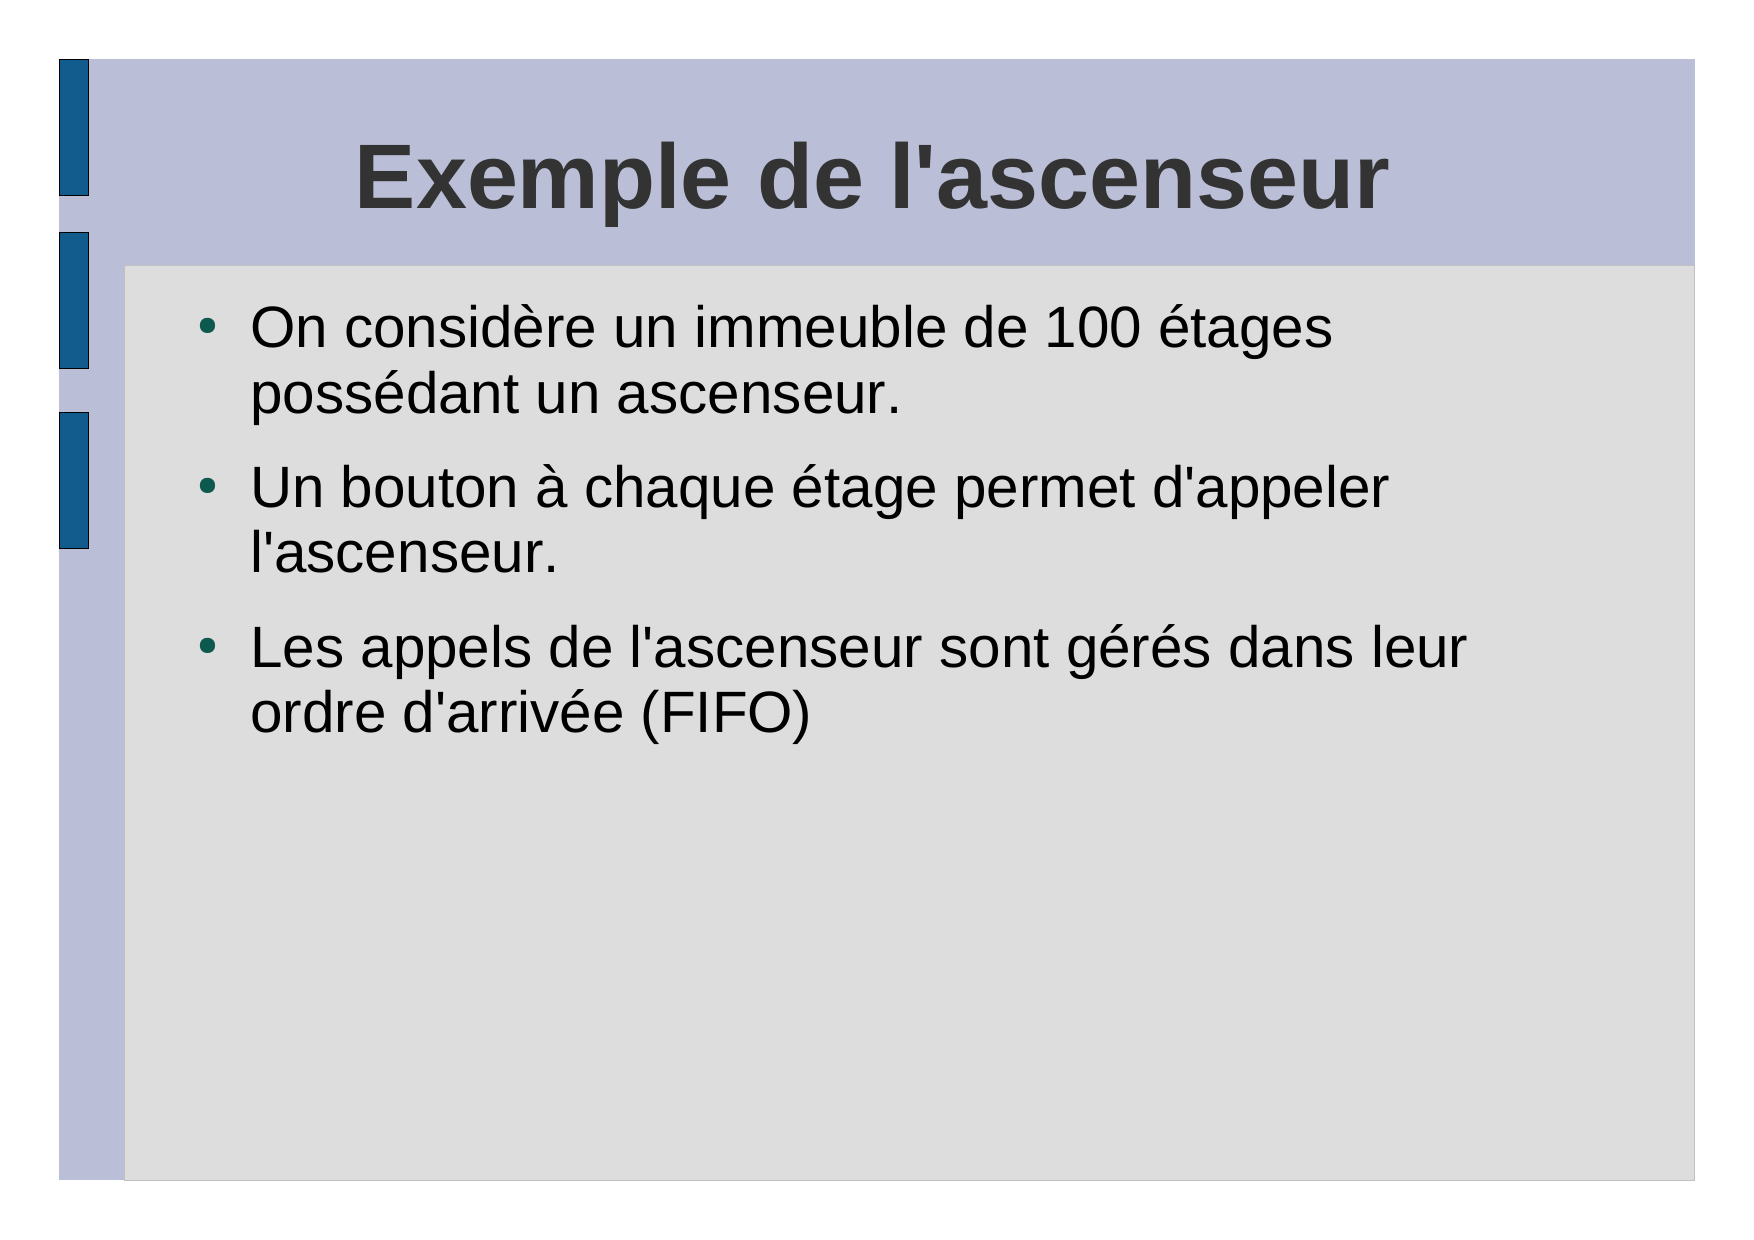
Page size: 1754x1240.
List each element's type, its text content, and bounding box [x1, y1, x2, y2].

title Exemple de l'ascenseur [118, 88, 1654, 266]
list On considère un immeuble de 100 étages possédant un ascenseur. Un bouton à chaque étage permet d'appeler l'ascenseur. Les appels de l'ascenseur sont gérés dans leur ordre d'arrivée (FIFO) [179, 295, 1577, 1093]
